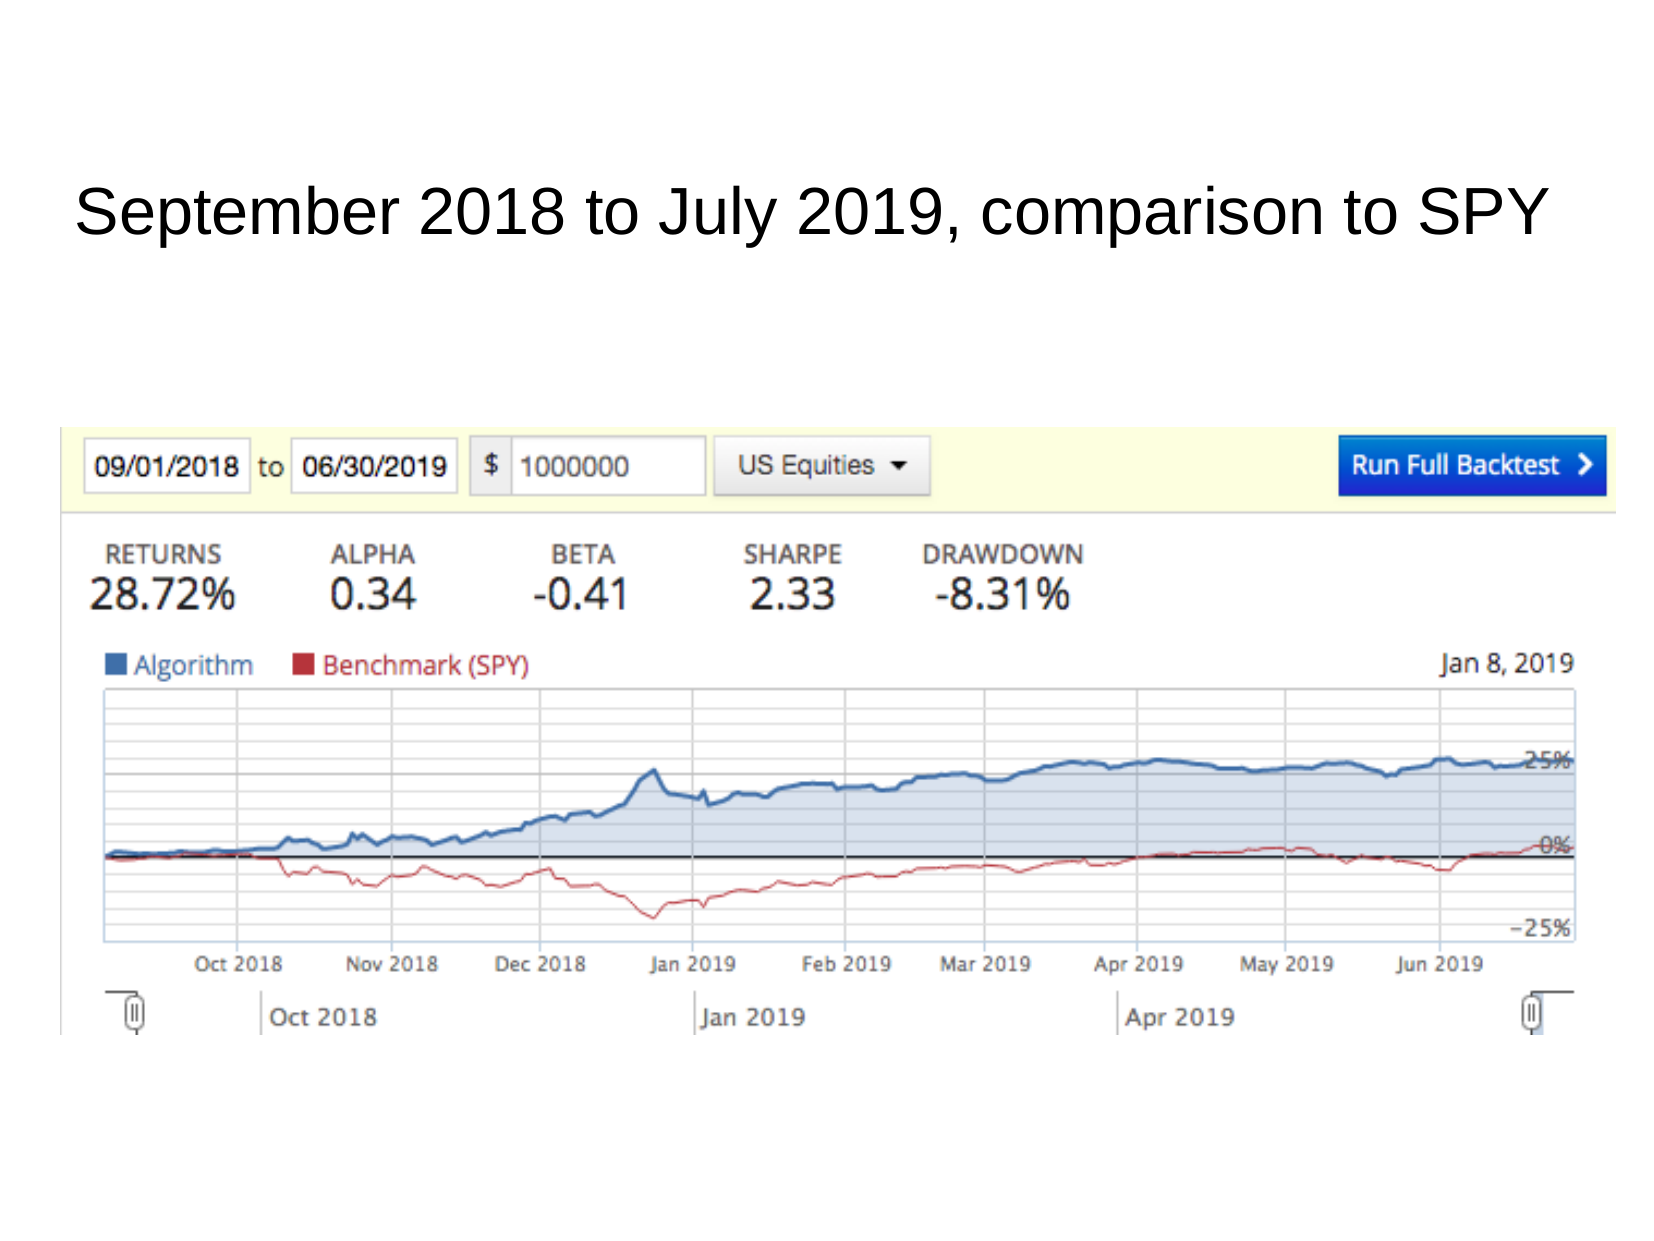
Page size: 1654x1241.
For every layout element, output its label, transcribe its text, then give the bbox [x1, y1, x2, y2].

picture [60, 427, 1616, 1036]
text_box September 2018 to July 2019, comparison to SPY [60, 166, 1621, 331]
